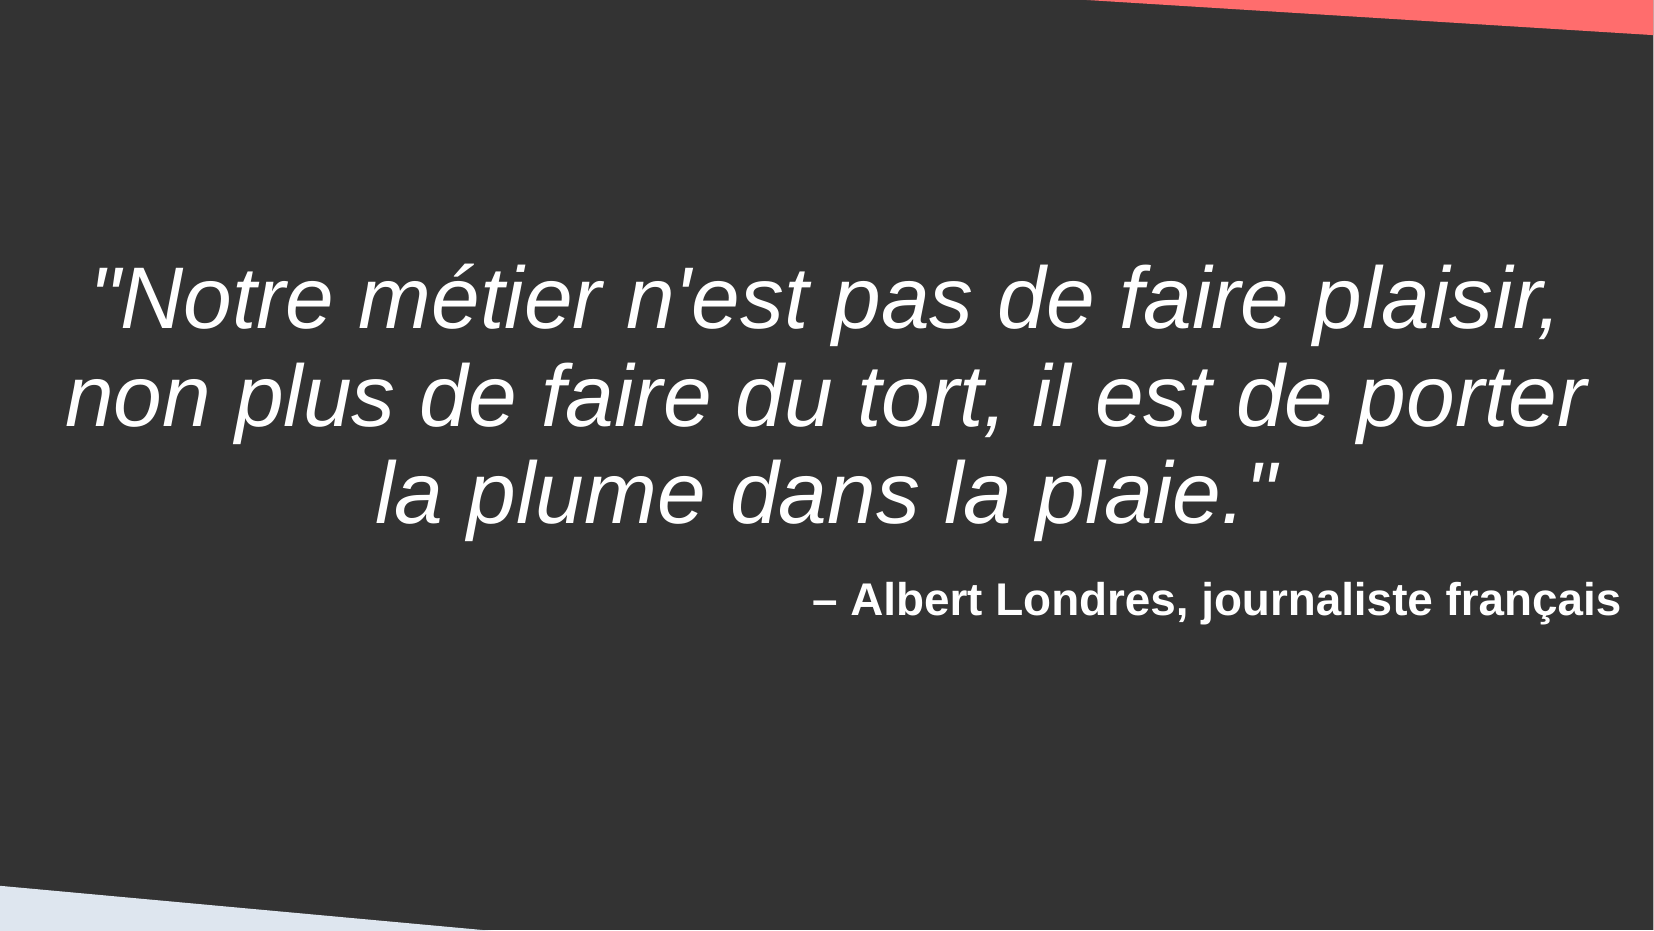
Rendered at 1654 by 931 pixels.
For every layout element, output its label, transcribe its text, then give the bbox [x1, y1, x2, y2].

text_box [0, 885, 494, 931]
title – Albert Londres, journaliste français [31, 574, 1622, 626]
title "Notre métier n'est pas de faire plaisir, non plus de faire du tort, il est de porter la plume dans la plaie." [31, 249, 1622, 543]
text_box [1086, 0, 1654, 36]
